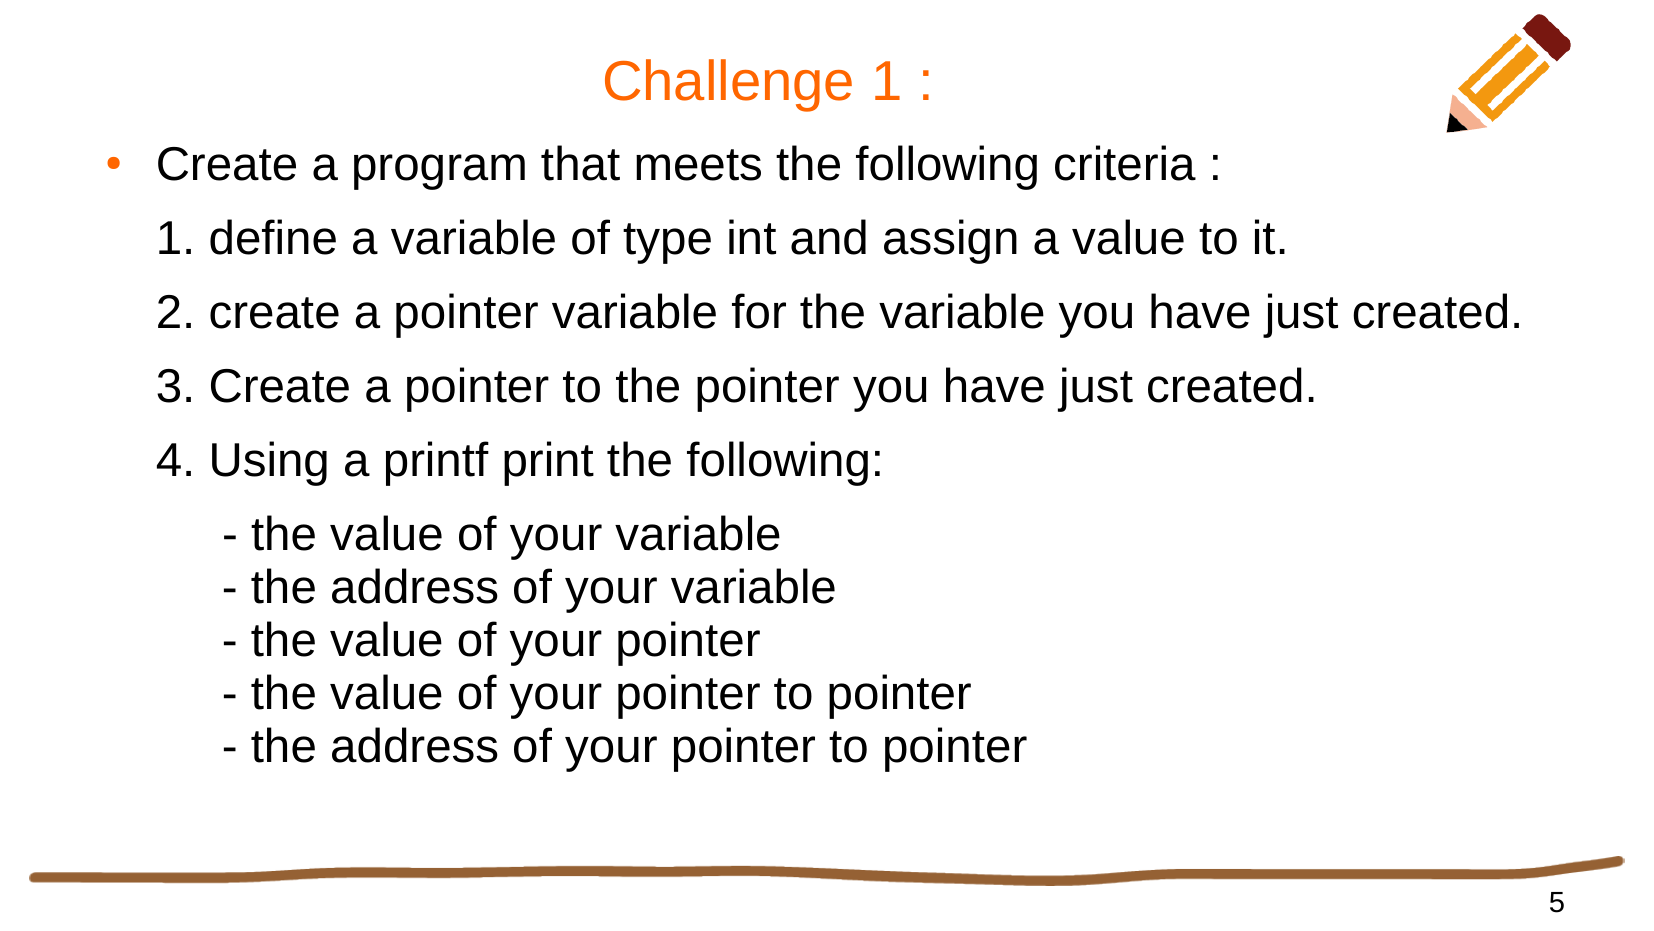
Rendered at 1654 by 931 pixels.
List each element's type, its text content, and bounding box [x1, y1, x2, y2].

picture [29, 856, 1625, 886]
list Create a program that meets the following criteria : 1. define a variable of type int and assign a value to it. 2. create a pointer variable for the variable you have just created. 3. Create a pointer to the pointer you have just created. 4. Using a printf print the following: - the value of your variable - the address of your variable - the value of your pointer - the value of your pointer to pointer - the address of your pointer to pointer [88, 137, 1538, 788]
picture [1446, 14, 1571, 133]
title Challenge 1 : [88, 29, 1447, 133]
